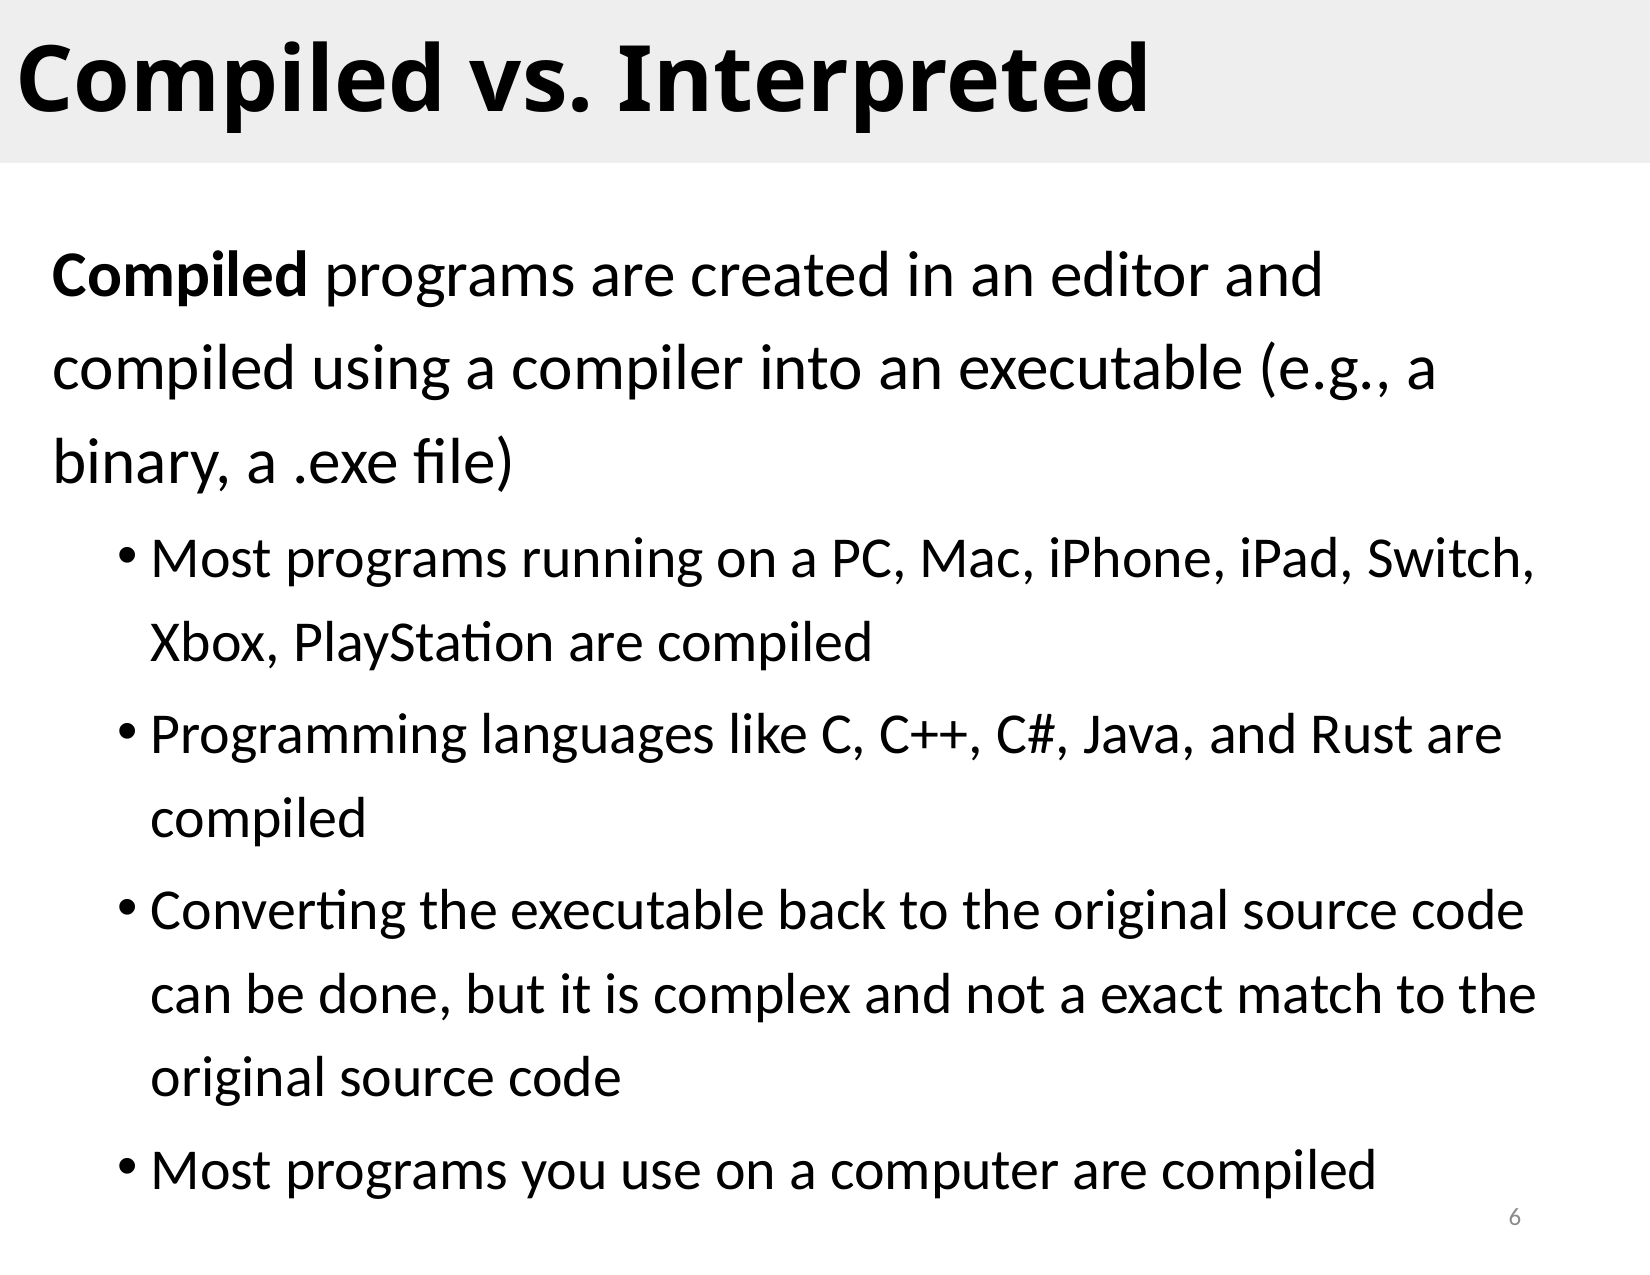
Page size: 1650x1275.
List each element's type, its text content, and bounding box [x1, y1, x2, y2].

title Compiled vs. Interpreted [0, 0, 1650, 163]
list Compiled programs are created in an editor and compiled using a compiler into an executable (e.g., a binary, a .exe file) Most programs running on a PC, Mac, iPhone, iPad, Switch, Xbox, PlayStation are compiled Programming languages like C, C++, C#, Java, and Rust are compiled Converting the executable back to the original source code can be done, but it is complex and not a exact match to the original source code Most programs you use on a computer are compiled [37, 207, 1595, 1219]
